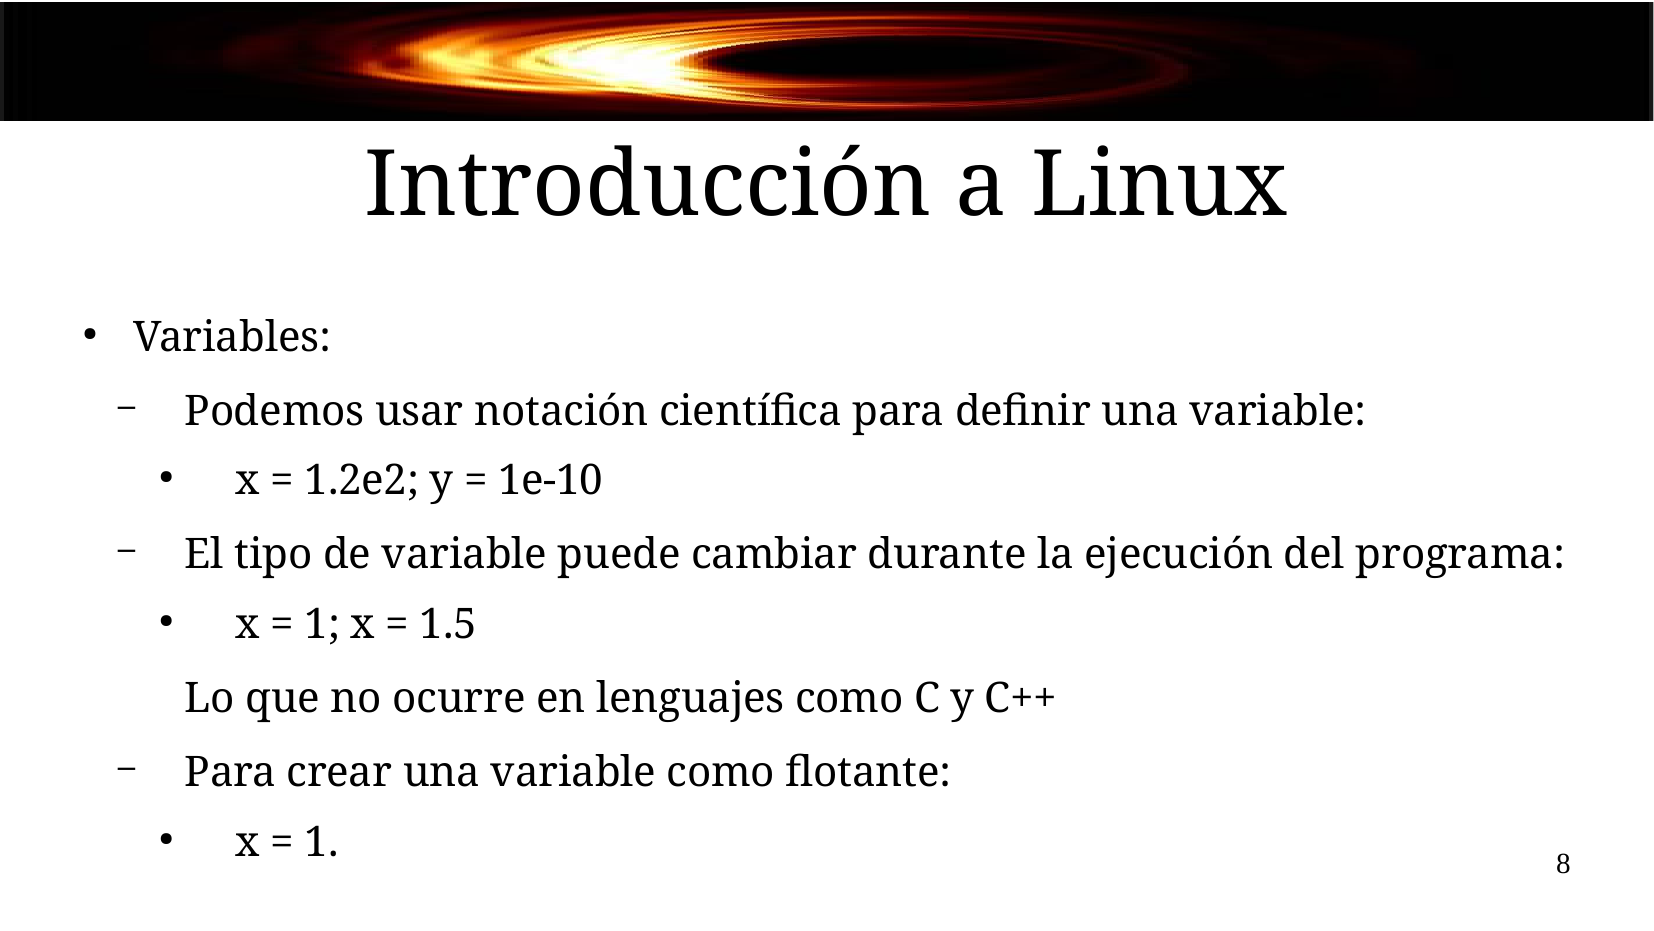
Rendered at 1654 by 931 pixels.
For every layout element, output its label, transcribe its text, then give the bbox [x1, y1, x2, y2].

picture [0, 2, 1654, 121]
title Introducción a Linux [82, 121, 1571, 258]
list Variables: Podemos usar notación científica para definir una variable: x = 1.2e2; y = 1e-10 El tipo de variable puede cambiar durante la ejecución del programa: x = 1; x = 1.5 Lo que no ocurre en lenguajes como C y C++ Para crear una variable como flotante: x = 1. [82, 306, 1571, 886]
